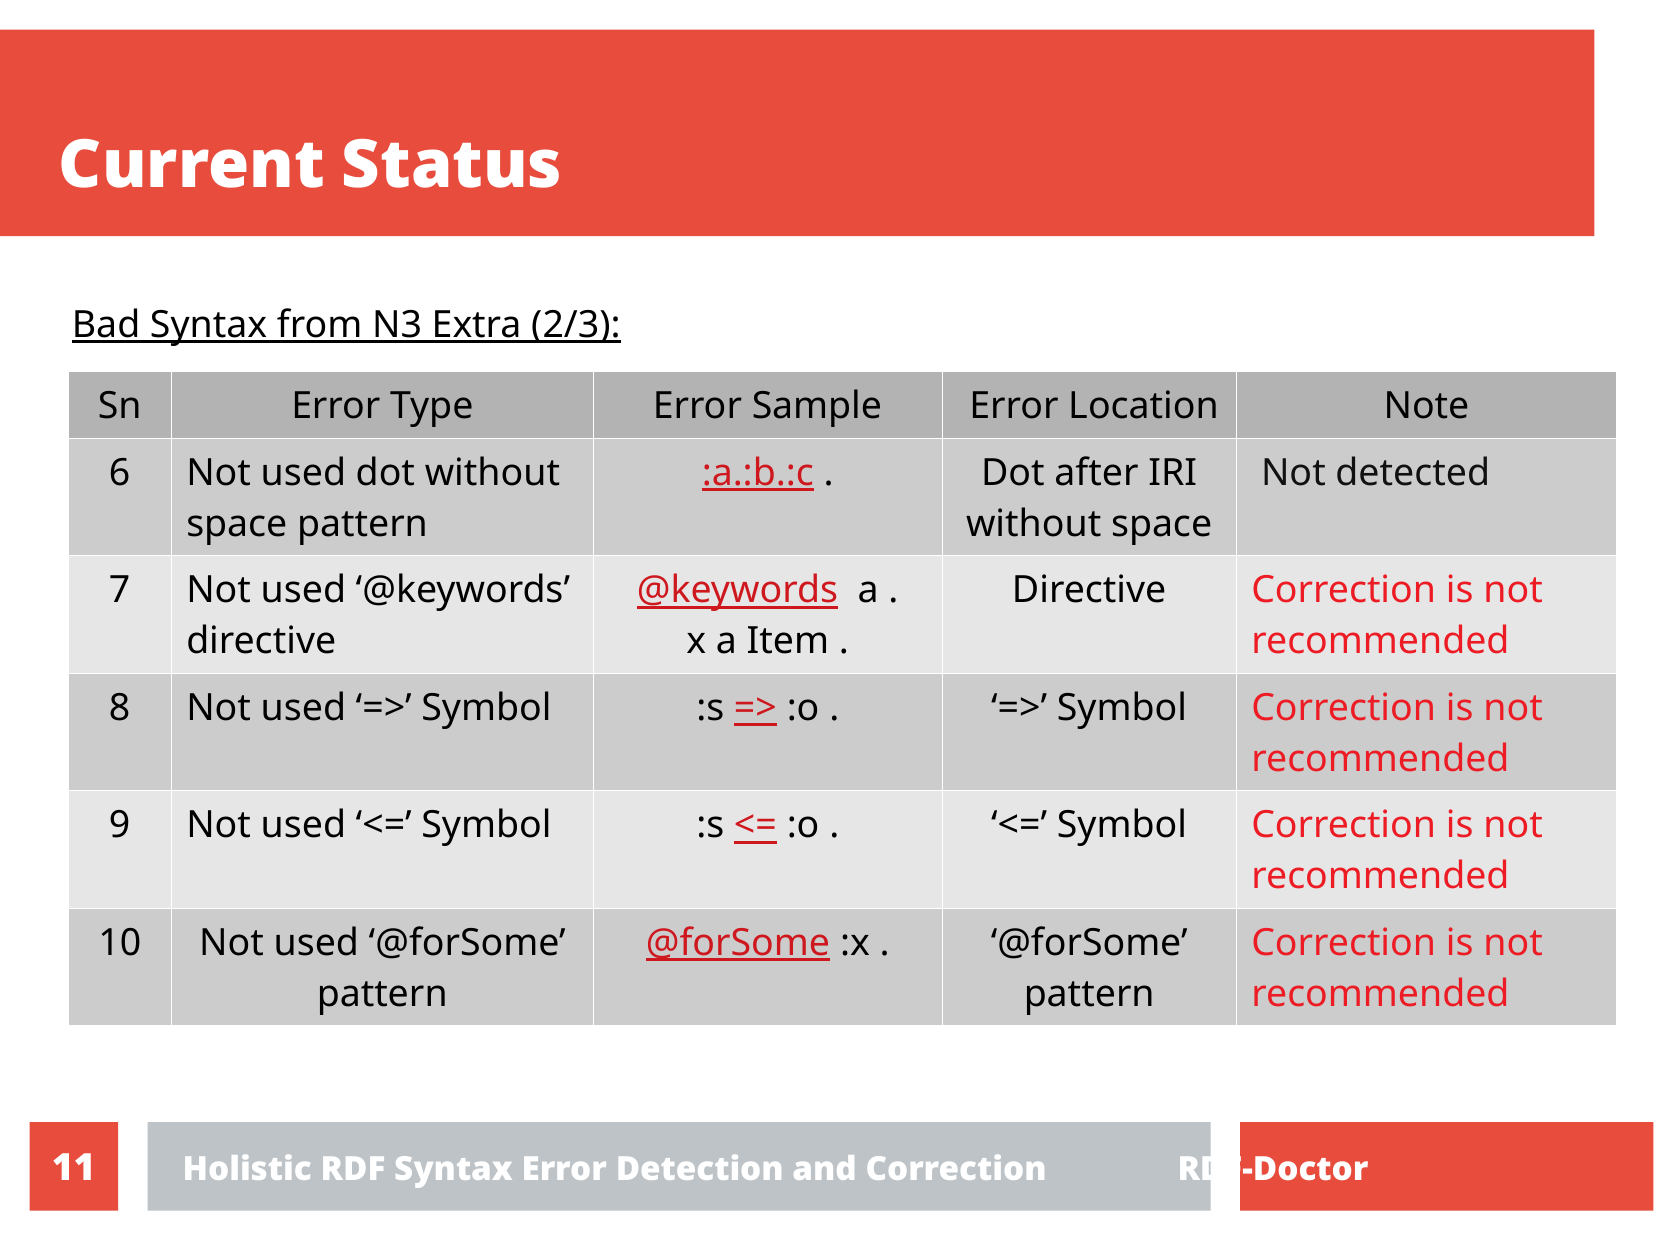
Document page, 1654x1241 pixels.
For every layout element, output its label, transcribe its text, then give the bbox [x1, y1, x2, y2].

table_cell 7 [69, 556, 171, 673]
table_cell Not used dot without space pattern [172, 439, 593, 555]
table_cell :s => :o . [594, 674, 942, 790]
table_cell @forSome :x . [594, 909, 942, 1025]
text_box Holistic RDF Syntax Error Detection and Correction RDF-Doctor [182, 1137, 1638, 1191]
table_cell 8 [69, 674, 171, 790]
table_cell Correction is not recommended [1237, 674, 1616, 790]
table_cell Correction is not recommended [1237, 909, 1616, 1025]
table_cell ‘=>’ Symbol [943, 674, 1236, 790]
table_header Sn [69, 400, 171, 438]
table_cell @keywords a . x a Item . [594, 556, 942, 673]
table_header Error Location [943, 372, 1236, 438]
text_box Bad Syntax from N3 Extra (2/3): [57, 289, 760, 400]
table_cell :s <= :o . [594, 791, 942, 908]
table_cell 9 [69, 791, 171, 908]
table_cell Not detected [1237, 439, 1616, 555]
table_cell Correction is not recommended [1237, 556, 1616, 673]
table_cell Dot after IRI without space [943, 439, 1236, 555]
table_cell Not used ‘@forSome’ pattern [172, 909, 593, 1025]
table_cell 10 [69, 909, 171, 1025]
table_cell ‘<=’ Symbol [943, 791, 1236, 908]
table_cell Not used ‘@keywords’ directive [172, 556, 593, 673]
table_header Note [1237, 372, 1616, 438]
table_cell Not used ‘=>’ Symbol [172, 674, 593, 790]
title Current Status [59, 59, 1595, 207]
table_cell :a.:b.:c . [594, 439, 942, 555]
table_header Error Type [172, 400, 593, 438]
table_header Error Sample [594, 372, 942, 438]
table_cell 6 [69, 439, 171, 555]
table_cell ‘@forSome’ pattern [943, 909, 1236, 1025]
table_cell Not used ‘<=’ Symbol [172, 791, 593, 908]
table_cell Directive [943, 556, 1236, 673]
table_cell Correction is not recommended [1237, 791, 1616, 908]
